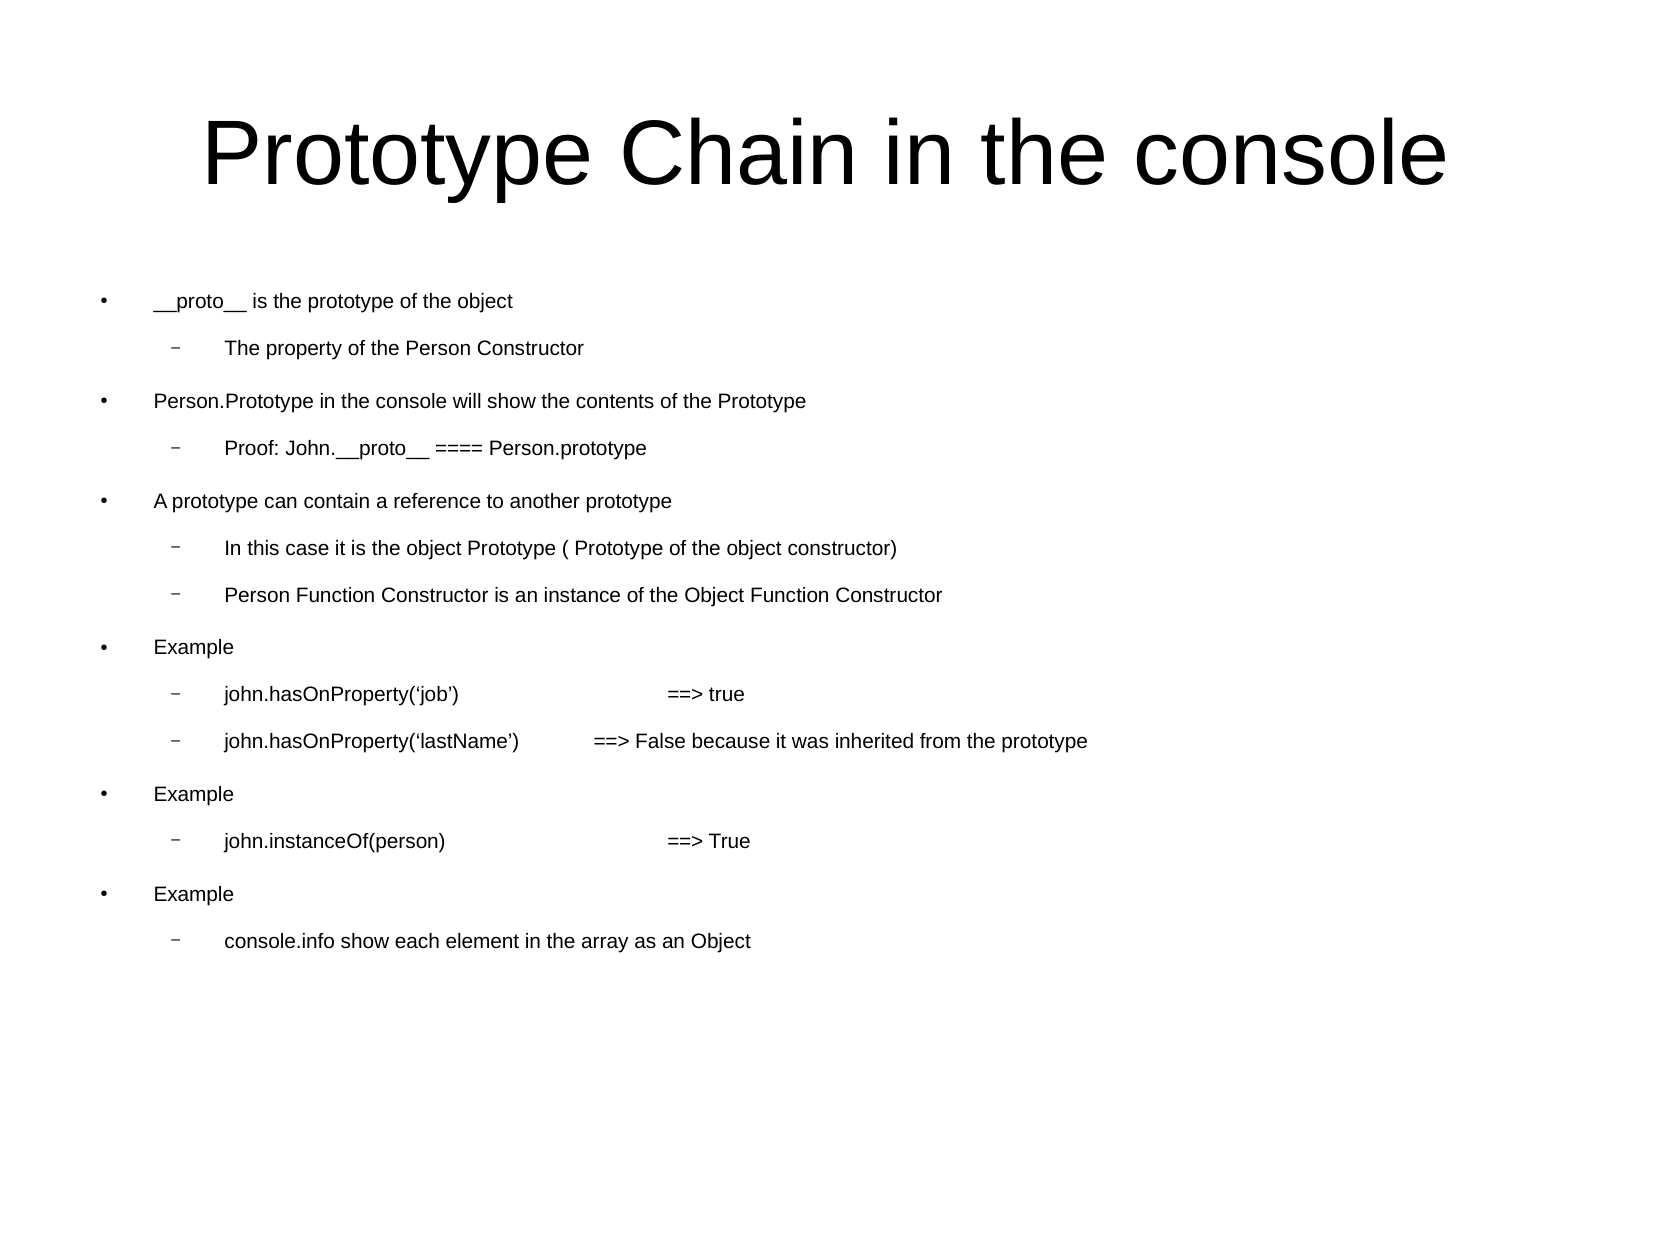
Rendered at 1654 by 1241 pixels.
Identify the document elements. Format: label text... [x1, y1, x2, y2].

list __proto__ is the prototype of the object The property of the Person Constructor Person.Prototype in the console will show the contents of the Prototype Proof: John.__proto__ ==== Person.prototype A prototype can contain a reference to another prototype In this case it is the object Prototype ( Prototype of the object constructor) Person Function Constructor is an instance of the Object Function Constructor Example john.hasOnProperty(‘job’) ==> true john.hasOnProperty(‘lastName’) ==> False because it was inherited from the prototype Example john.instanceOf(person) ==> True Example console.info show each element in the array as an Object [82, 290, 1571, 1217]
title Prototype Chain in the console [82, 49, 1571, 257]
